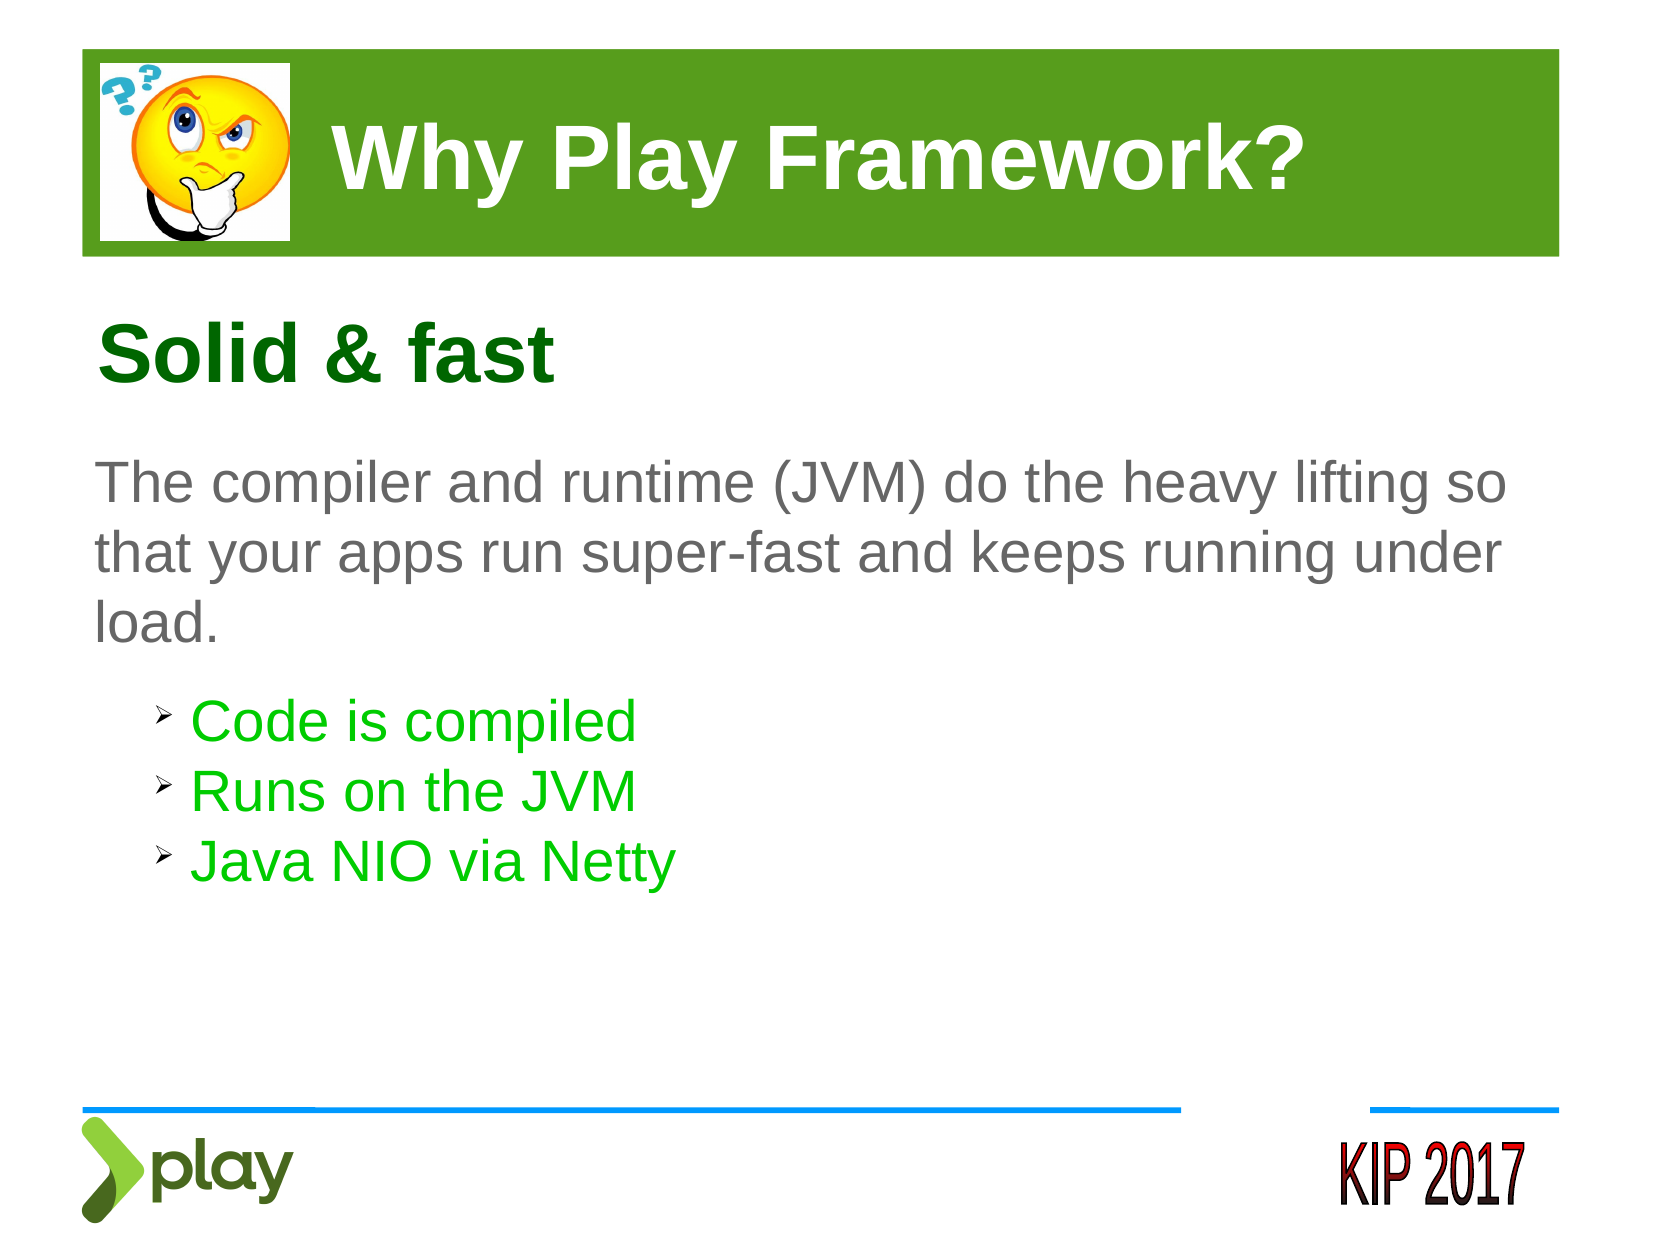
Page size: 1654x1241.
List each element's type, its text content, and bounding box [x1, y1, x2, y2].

picture [100, 63, 290, 241]
text_box Solid & fast [82, 299, 1560, 426]
subtitle The compiler and runtime (JVM) do the heavy lifting so that your apps run super-fast and keeps running under load. Code is compiled Runs on the JVM Java NIO via Netty [94, 426, 1548, 1008]
title Why Play Framework? [82, 49, 1560, 257]
picture [68, 1111, 302, 1229]
